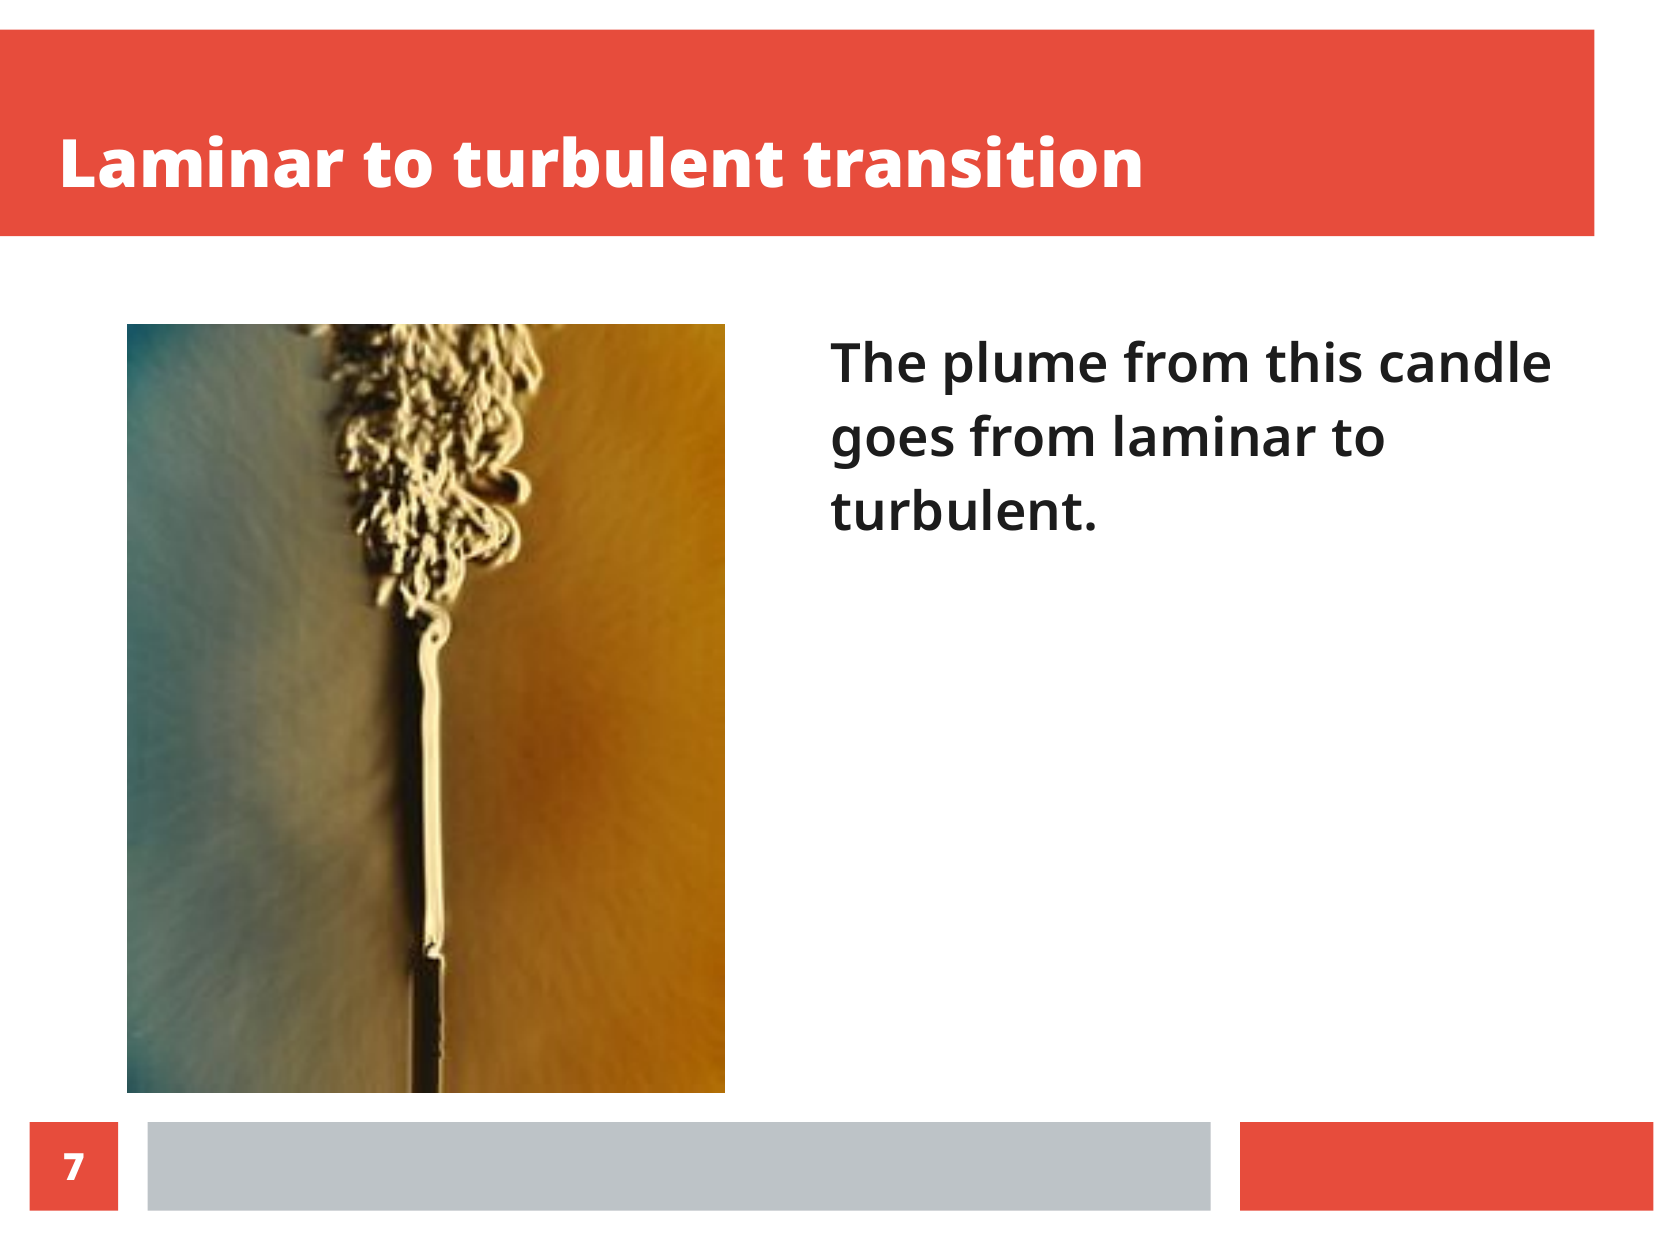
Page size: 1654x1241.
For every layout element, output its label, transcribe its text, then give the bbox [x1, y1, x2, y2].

list The plume from this candle goes from laminar to turbulent. [830, 324, 1566, 1093]
title Laminar to turbulent transition [59, 59, 1595, 207]
picture [127, 324, 725, 1093]
